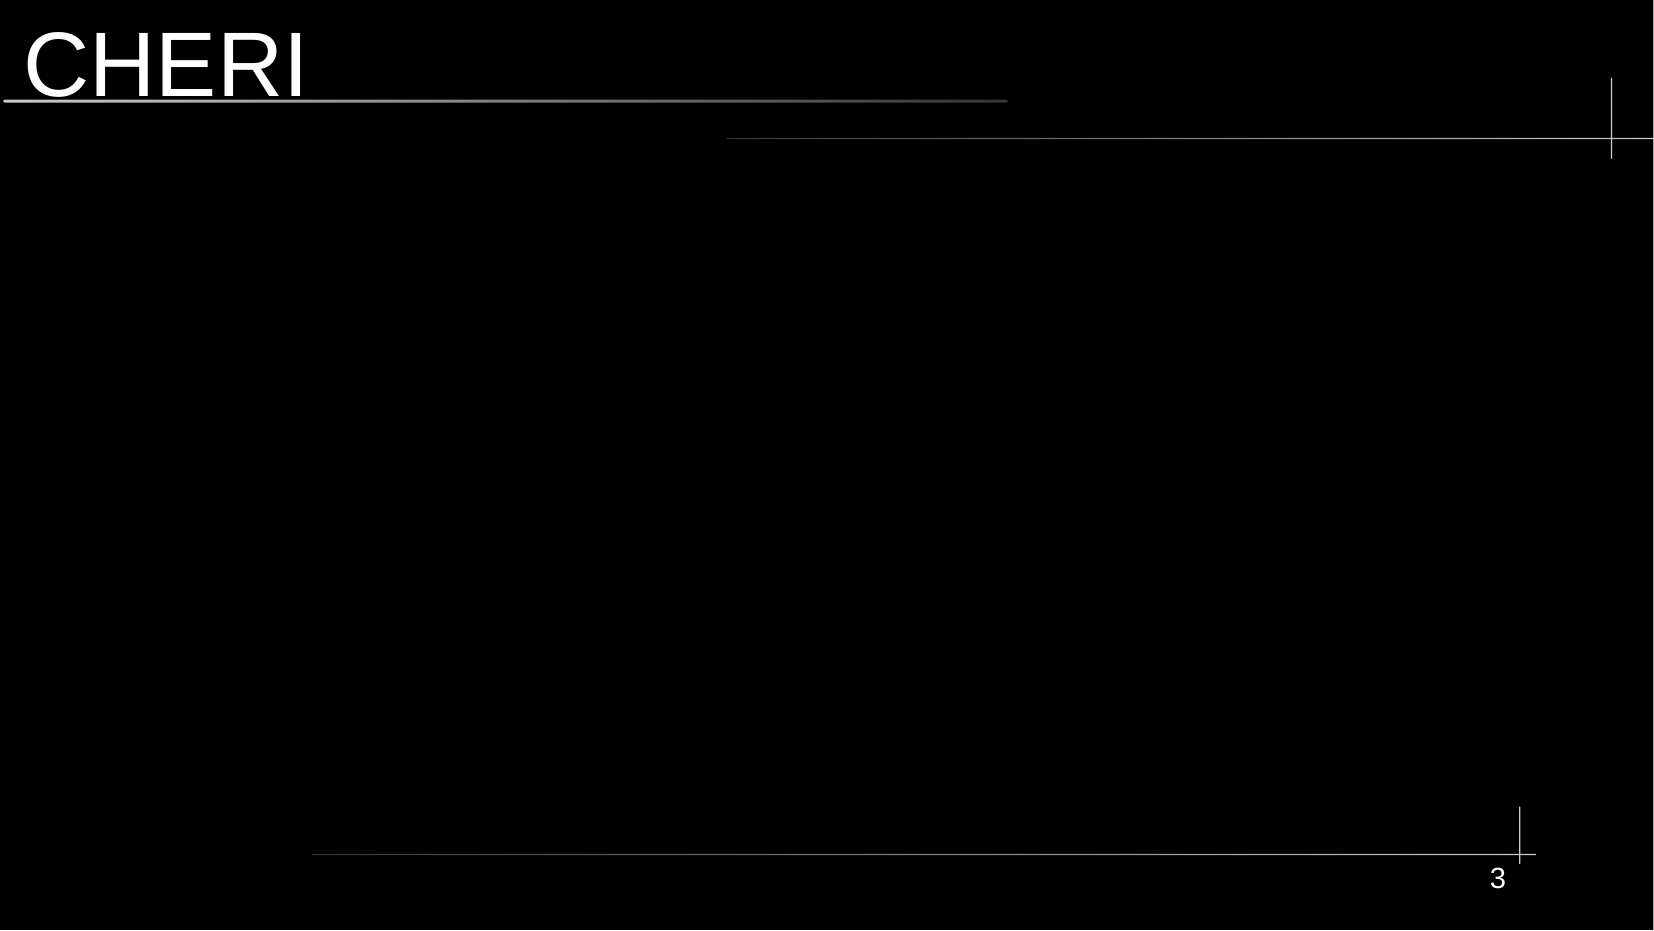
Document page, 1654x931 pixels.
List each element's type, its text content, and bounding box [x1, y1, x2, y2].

title CHERI [23, 11, 1589, 119]
